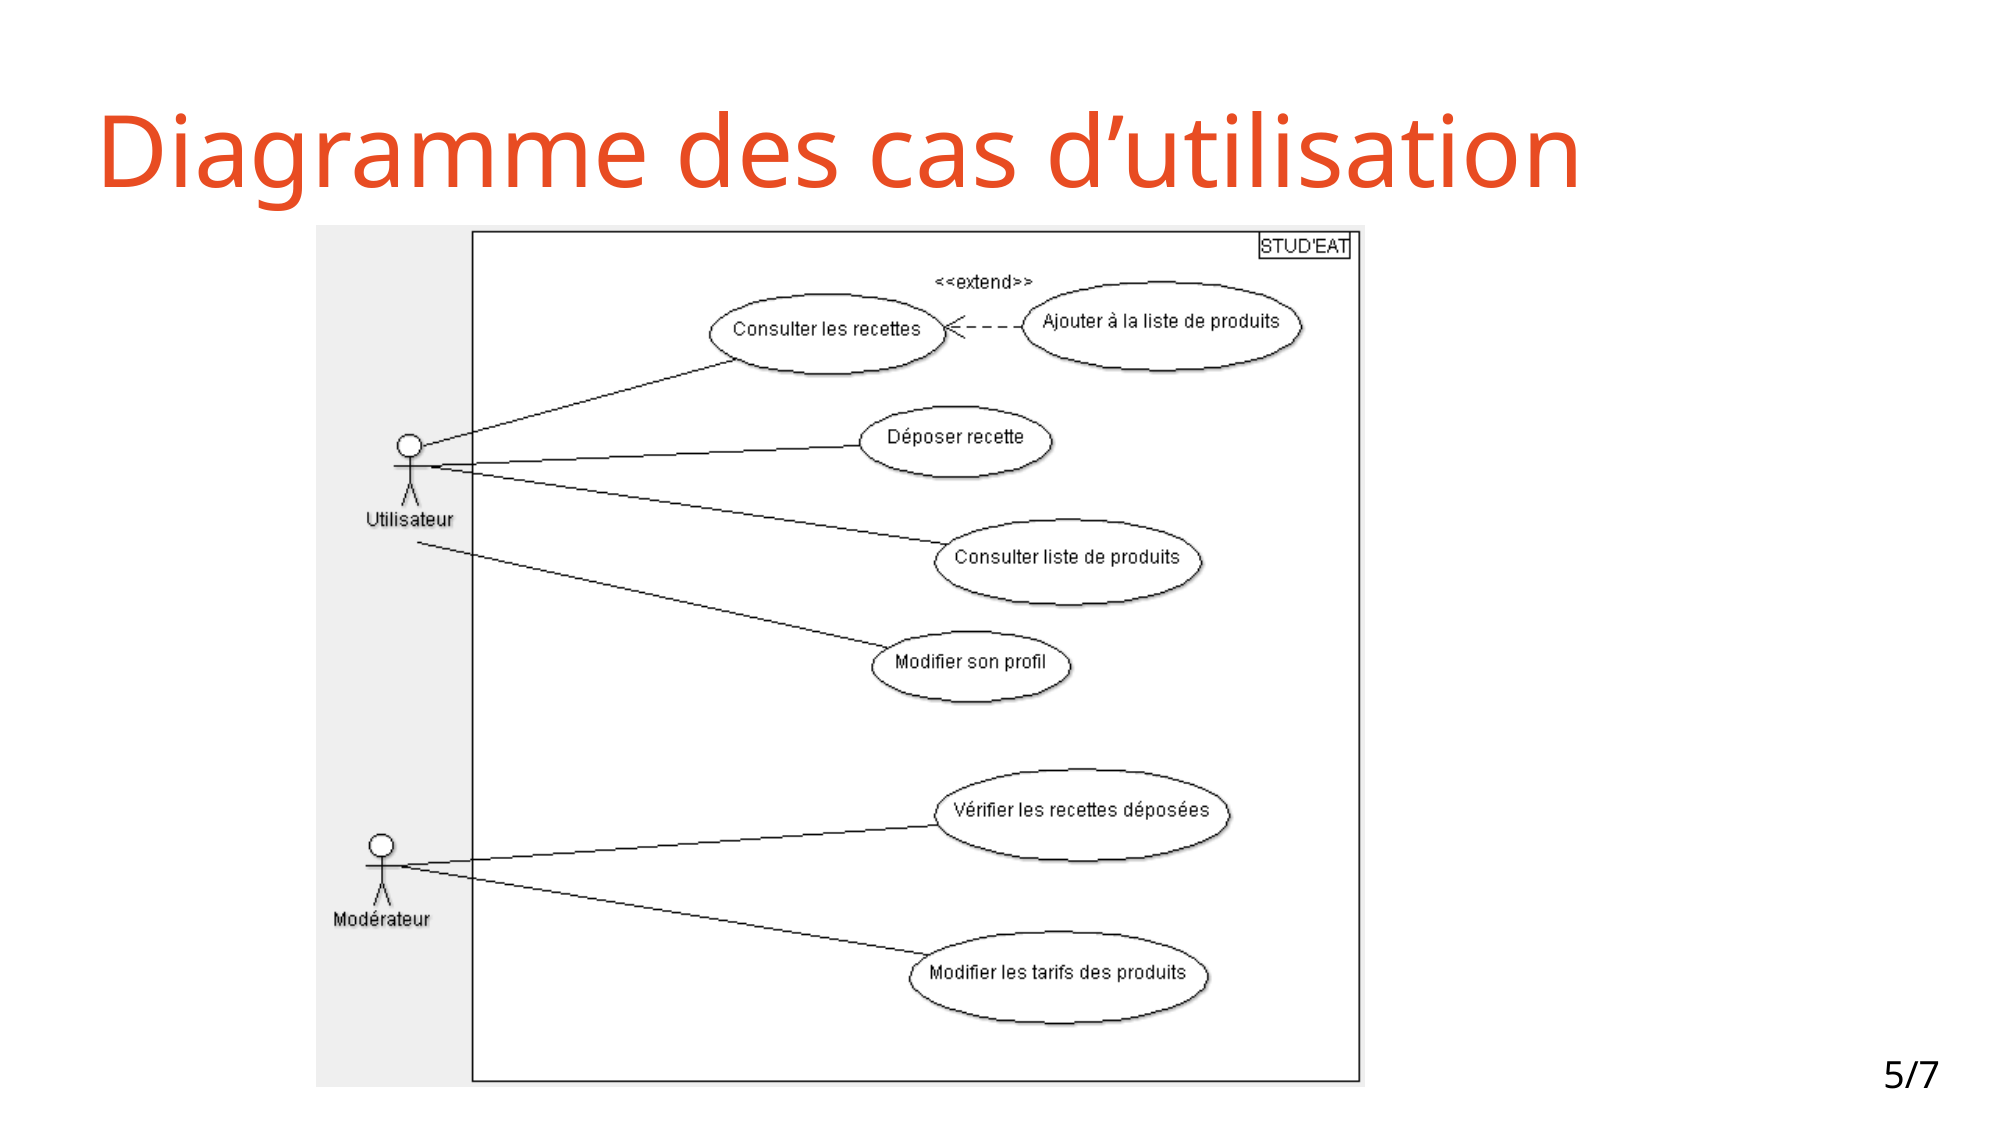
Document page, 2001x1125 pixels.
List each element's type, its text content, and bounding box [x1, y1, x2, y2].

text_box 5/7 [1868, 1043, 2000, 1105]
text_box Diagramme des cas d’utilisation [64, 80, 1616, 217]
picture [316, 225, 1365, 1087]
